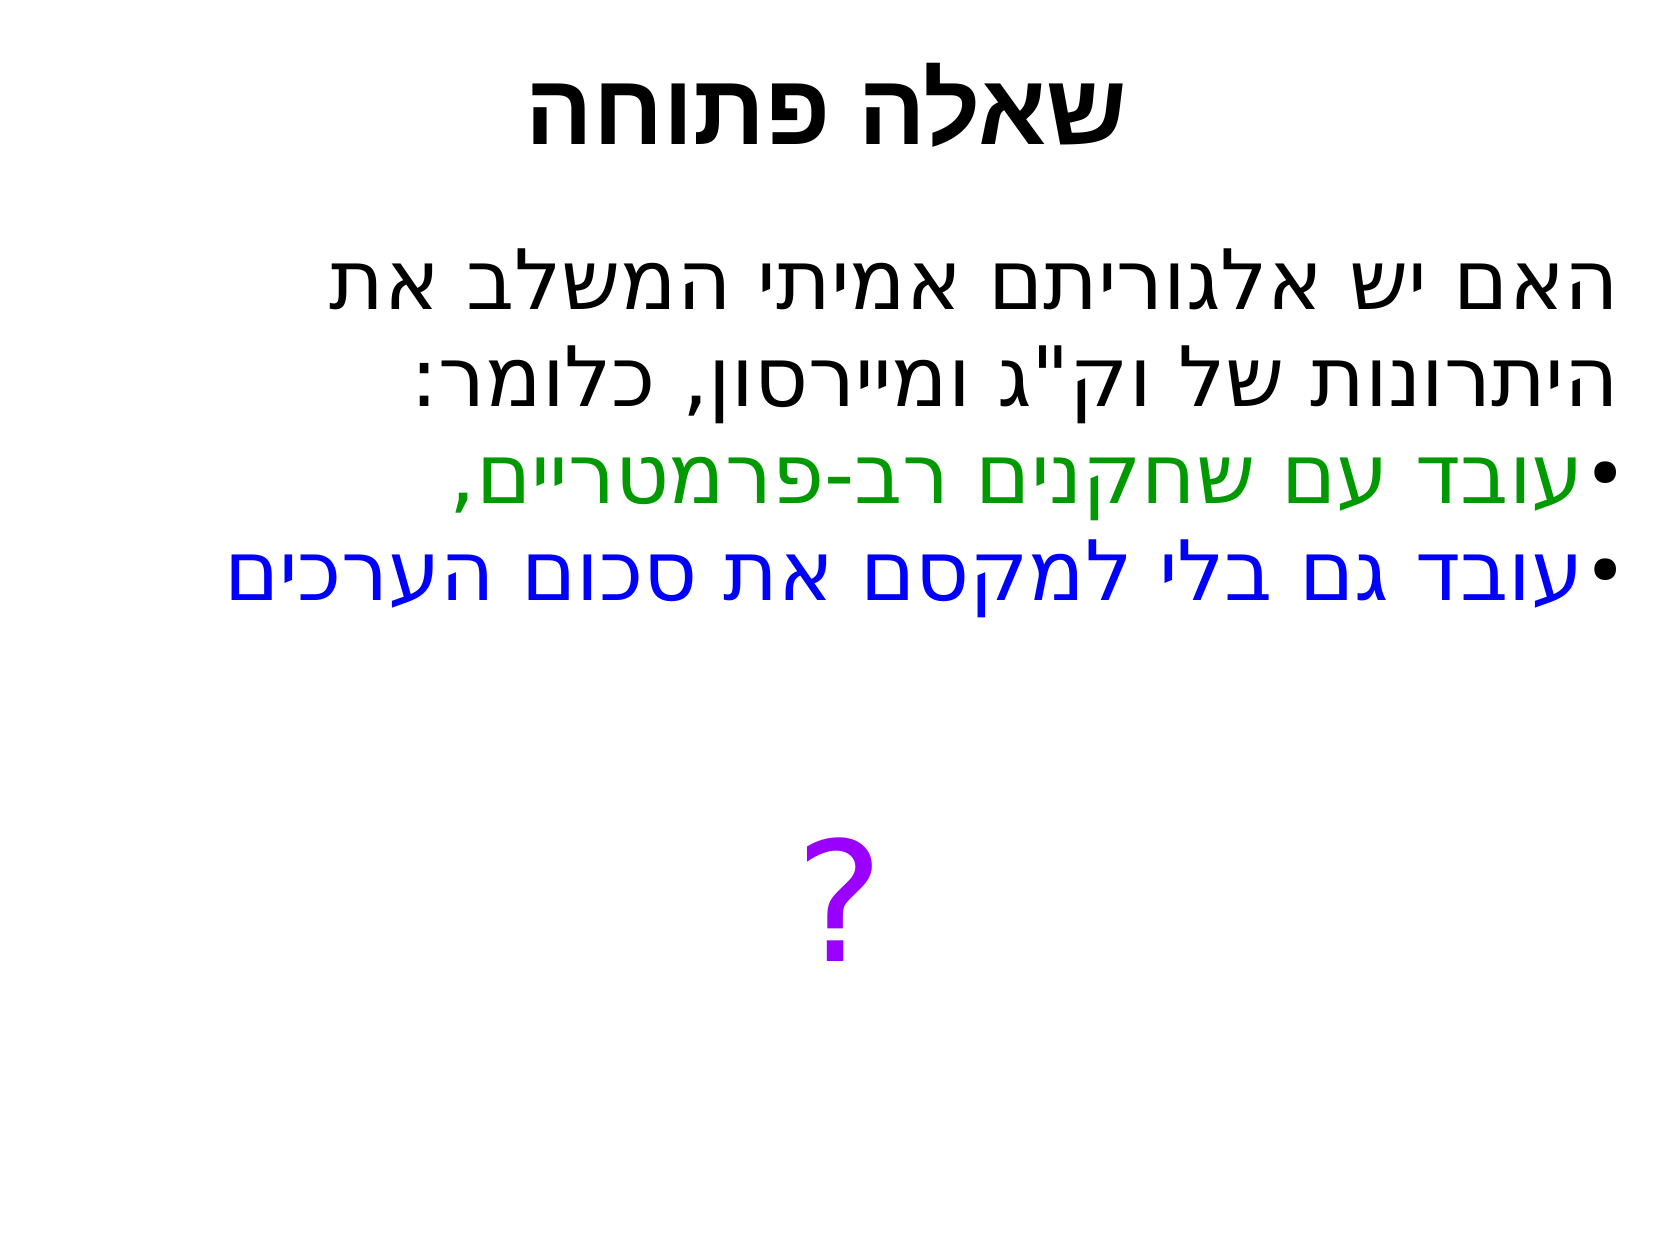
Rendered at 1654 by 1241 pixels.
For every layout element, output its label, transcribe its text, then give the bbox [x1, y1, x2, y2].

text_box האם יש אלגוריתם אמיתי המשלב את היתרונות של וק"ג ומיירסון, כלומר: עובד עם שחקנים רב-פרמטריים, עובד גם בלי למקסם את סכום הערכים ? [45, 225, 1636, 1102]
title שאלה פתוחה [0, 21, 1654, 200]
